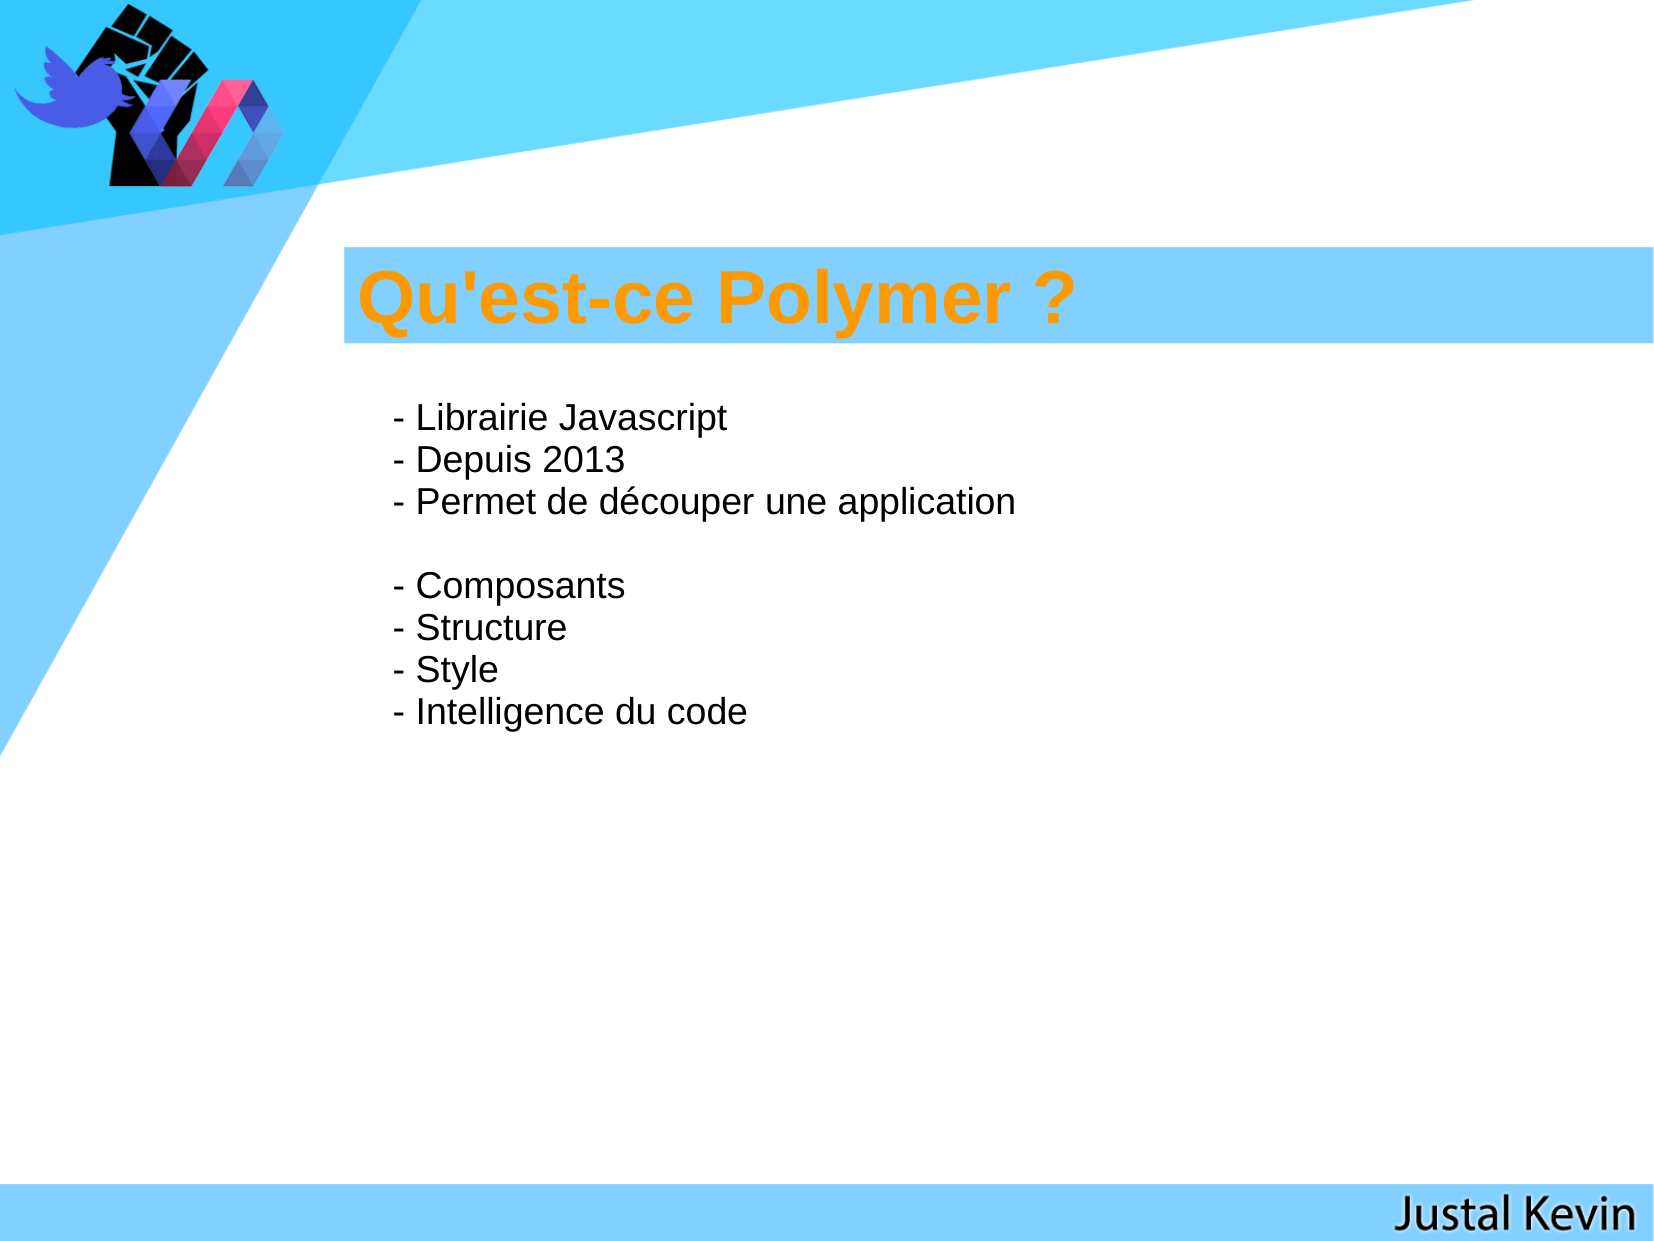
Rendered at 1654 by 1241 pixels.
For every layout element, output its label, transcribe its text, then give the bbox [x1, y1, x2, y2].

picture [0, 0, 1654, 1241]
text_box - Librairie Javascript - Depuis 2013 - Permet de découper une application - Composants - Structure - Style - Intelligence du code [377, 346, 1619, 741]
text_box Qu'est-ce Polymer ? [342, 248, 1654, 347]
